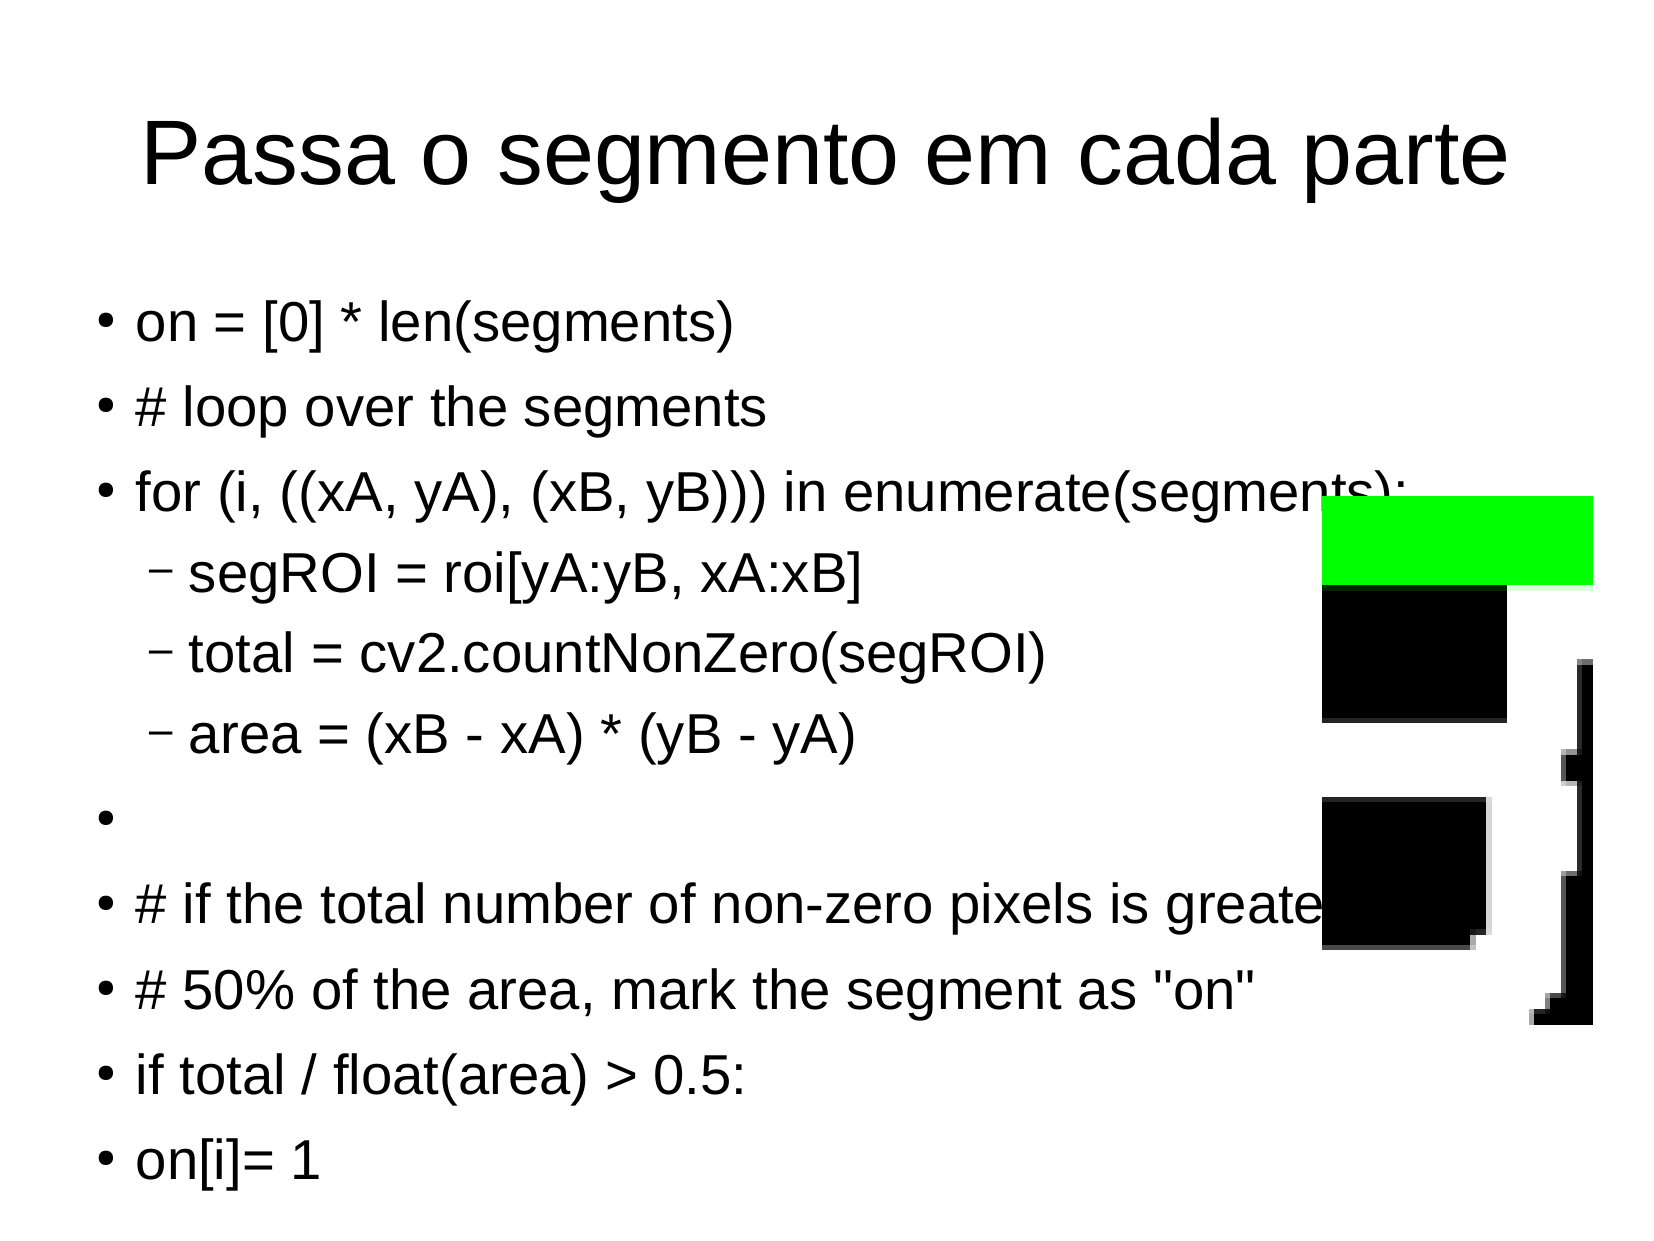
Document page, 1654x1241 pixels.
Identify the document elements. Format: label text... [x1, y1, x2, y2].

list on = [0] * len(segments) # loop over the segments for (i, ((xA, yA), (xB, yB))) in enumerate(segments): segROI = roi[yA:yB, xA:xB] total = cv2.countNonZero(segROI) area = (xB - xA) * (yB - yA) # if the total number of non-zero pixels is greater than # 50% of the area, mark the segment as "on" if total / float(area) > 0.5: on[i]= 1 [82, 290, 1571, 1193]
title Passa o segmento em cada parte [82, 49, 1571, 257]
picture [1322, 496, 1593, 1025]
